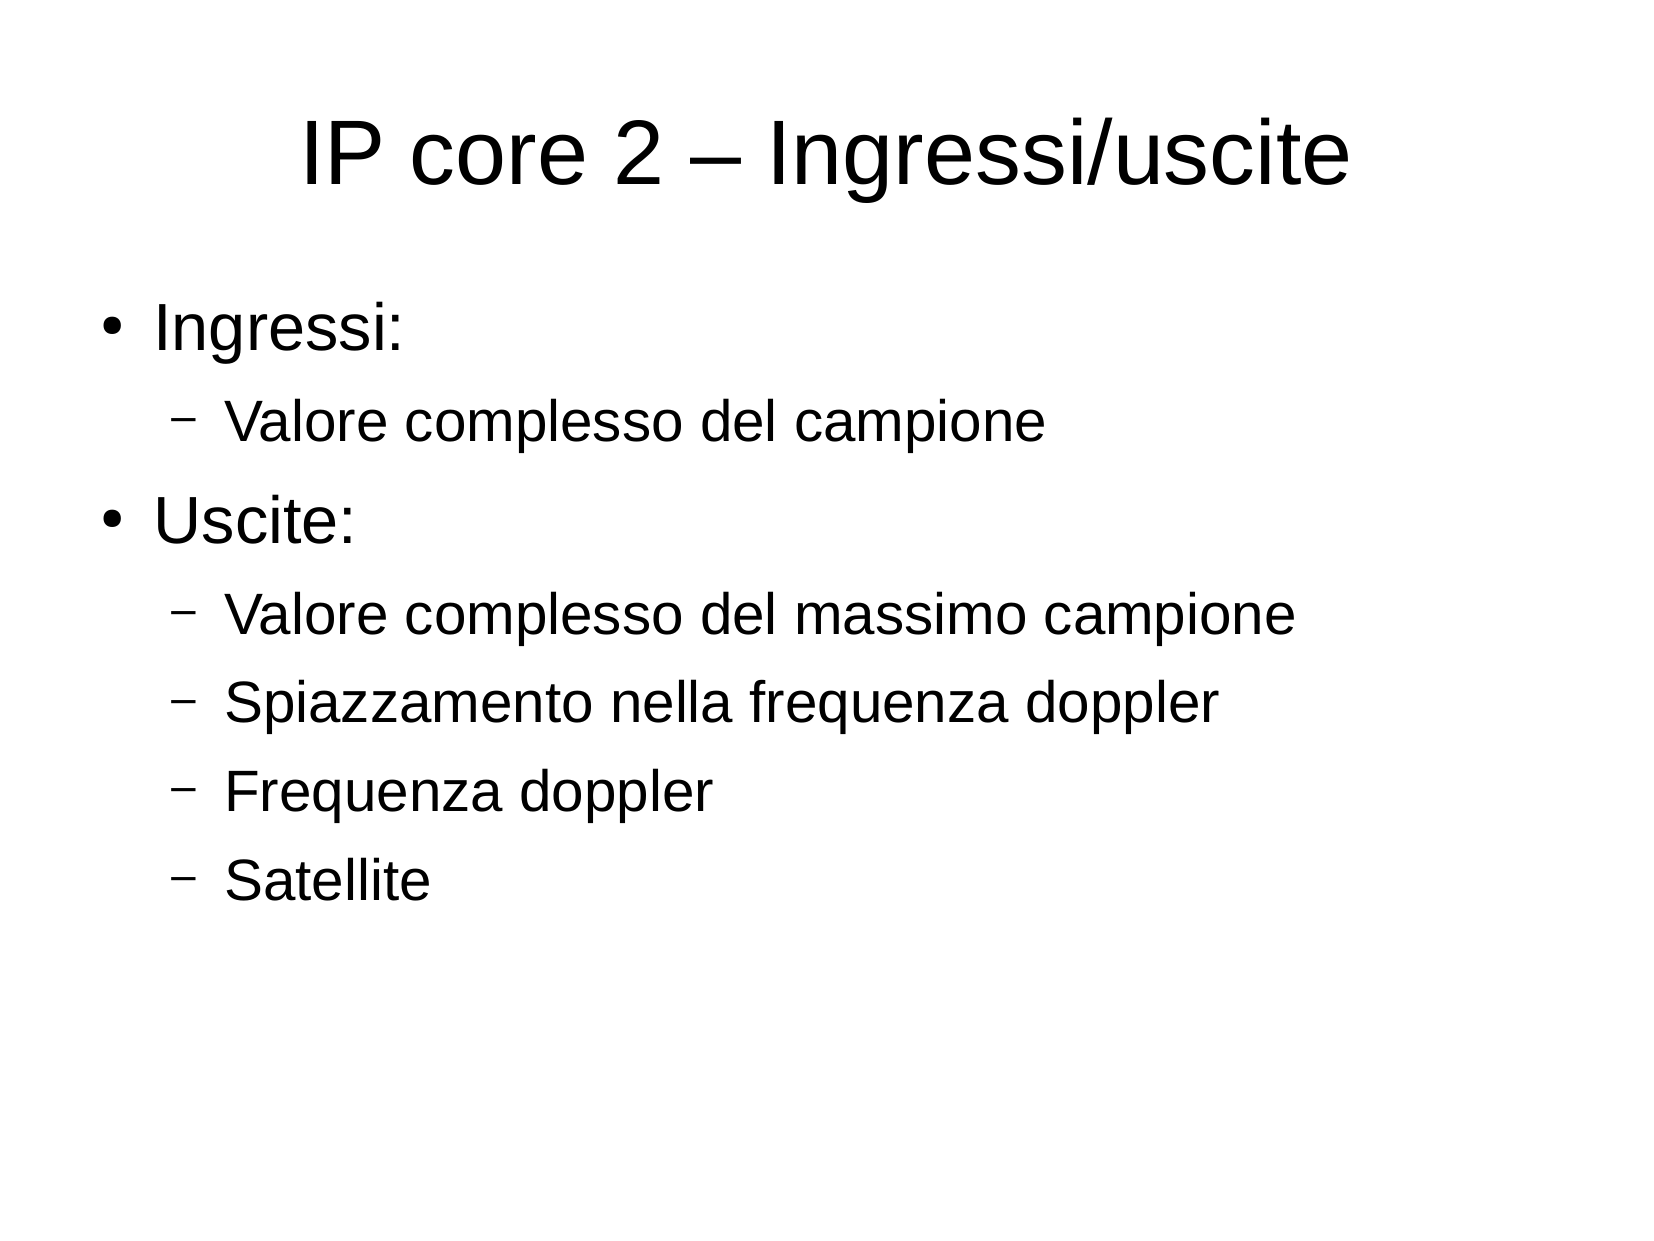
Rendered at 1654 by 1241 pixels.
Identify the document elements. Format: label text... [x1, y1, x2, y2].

list Ingressi: Valore complesso del campione Uscite: Valore complesso del massimo campione Spiazzamento nella frequenza doppler Frequenza doppler Satellite [82, 290, 1571, 1010]
title IP core 2 – Ingressi/uscite [82, 49, 1571, 257]
